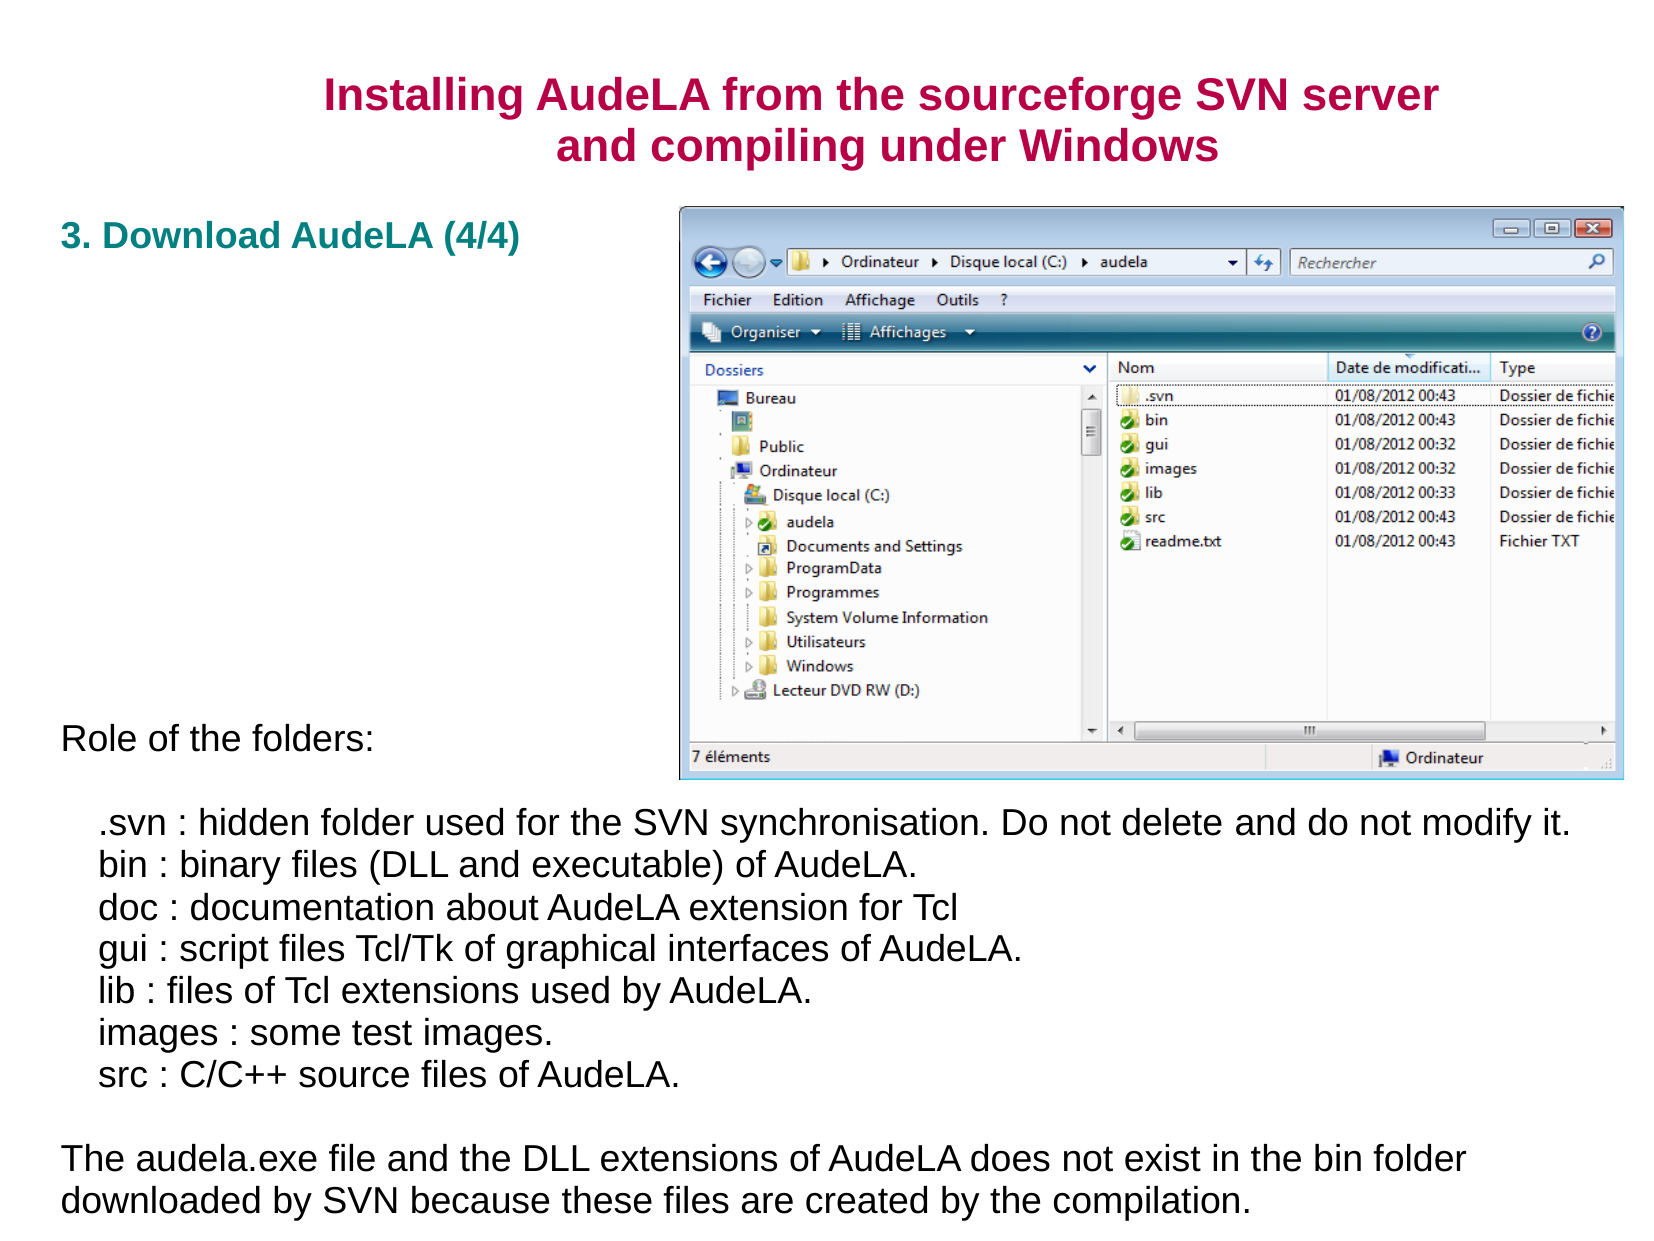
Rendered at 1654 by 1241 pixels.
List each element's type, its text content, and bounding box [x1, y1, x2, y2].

text_box 3. Download AudeLA (4/4) Role of the folders: .svn : hidden folder used for the SVN synchronisation. Do not delete and do not modify it. bin : binary files (DLL and executable) of AudeLA. doc : documentation about AudeLA extension for Tcl gui : script files Tcl/Tk of graphical interfaces of AudeLA. lib : files of Tcl extensions used by AudeLA. images : some test images. src : C/C++ source files of AudeLA. The audela.exe file and the DLL extensions of AudeLA does not exist in the bin folder downloaded by SVN because these files are created by the compilation. [45, 206, 1654, 1232]
text_box Installing AudeLA from the sourceforge SVN server and compiling under Windows [308, 61, 1468, 181]
picture [679, 206, 1625, 780]
